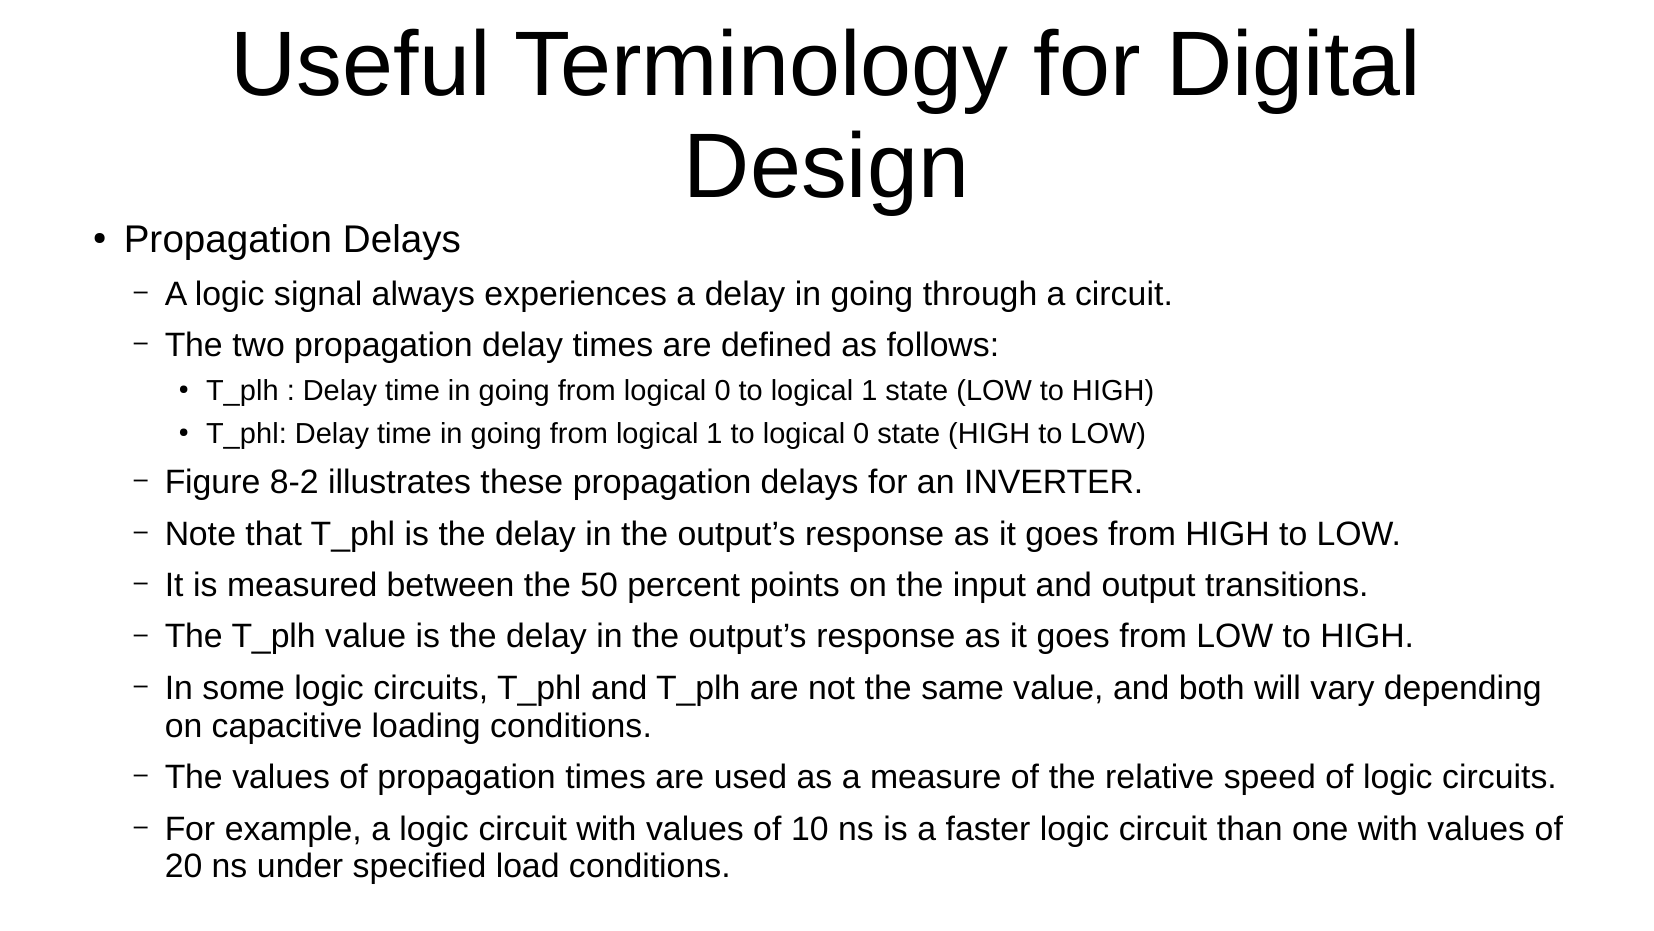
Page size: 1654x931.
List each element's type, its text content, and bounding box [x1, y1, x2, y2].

list Propagation Delays A logic signal always experiences a delay in going through a circuit. The two propagation delay times are defined as follows: T_plh : Delay time in going from logical 0 to logical 1 state (LOW to HIGH) T_phl: Delay time in going from logical 1 to logical 0 state (HIGH to LOW) Figure 8-2 illustrates these propagation delays for an INVERTER. Note that T_phl is the delay in the output’s response as it goes from HIGH to LOW. It is measured between the 50 percent points on the input and output transitions. The T_plh value is the delay in the output’s response as it goes from LOW to HIGH. In some logic circuits, T_phl and T_plh are not the same value, and both will vary depending on capacitive loading conditions. The values of propagation times are used as a measure of the relative speed of logic circuits. For example, a logic circuit with values of 10 ns is a faster logic circuit than one with values of 20 ns under specified load conditions. [82, 217, 1571, 916]
title Useful Terminology for Digital Design [82, 12, 1571, 217]
